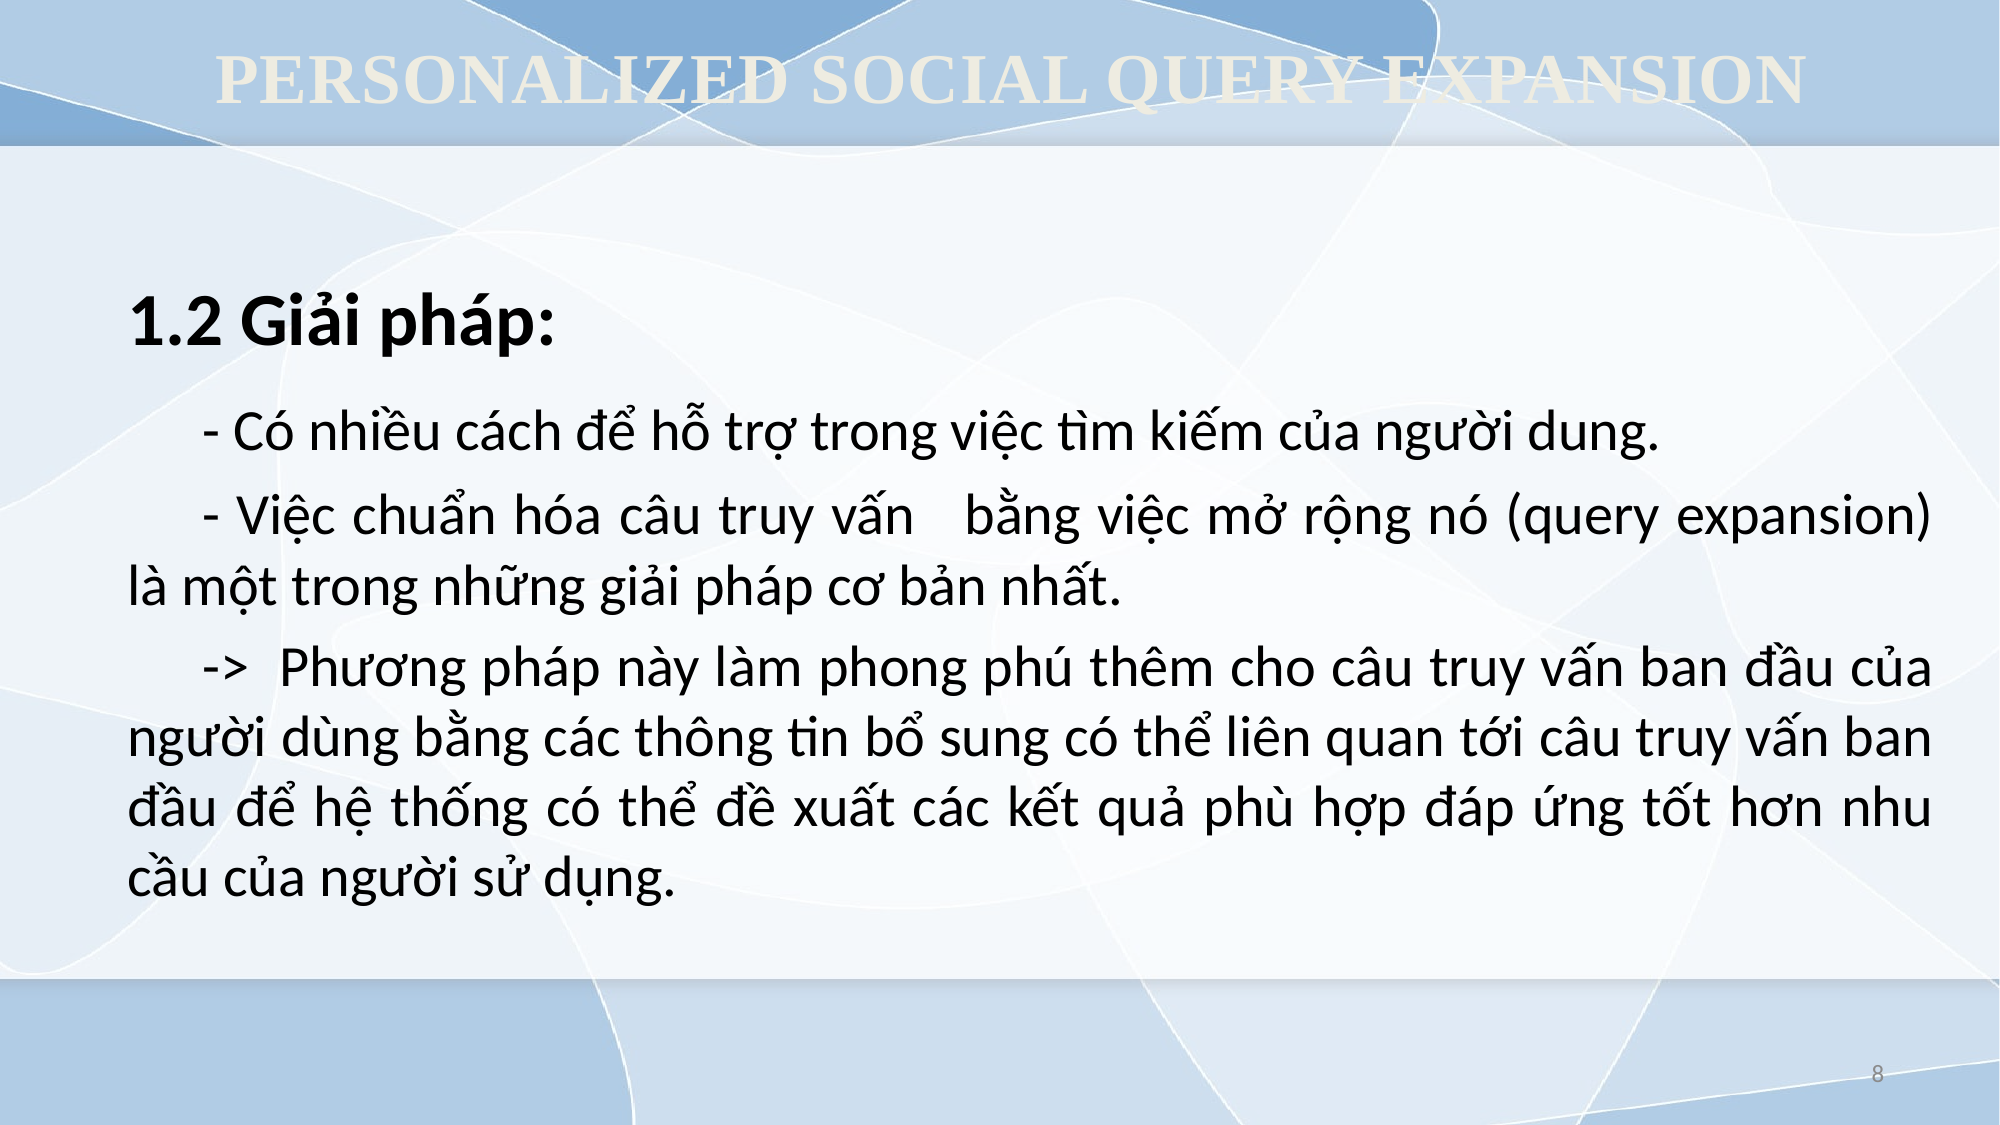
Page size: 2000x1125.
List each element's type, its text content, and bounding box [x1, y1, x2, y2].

title PERSONALIZED SOCIAL QUERY EXPANSION [24, 0, 2000, 150]
list 1.2 Giải pháp: - Có nhiều cách để hỗ trợ trong việc tìm kiếm của người dung. - Việc chuẩn hóa câu truy vấn bằng việc mở rộng nó (query expansion) là một trong những giải pháp cơ bản nhất. -> Phương pháp này làm phong phú thêm cho câu truy vấn ban đầu của người dùng bằng các thông tin bổ sung có thể liên quan tới câu truy vấn ban đầu để hệ thống có thể đề xuất các kết quả phù hợp đáp ứng tốt hơn nhu cầu của người sử dụng. [37, 262, 1950, 925]
slide_number <number> [1432, 1042, 1900, 1103]
